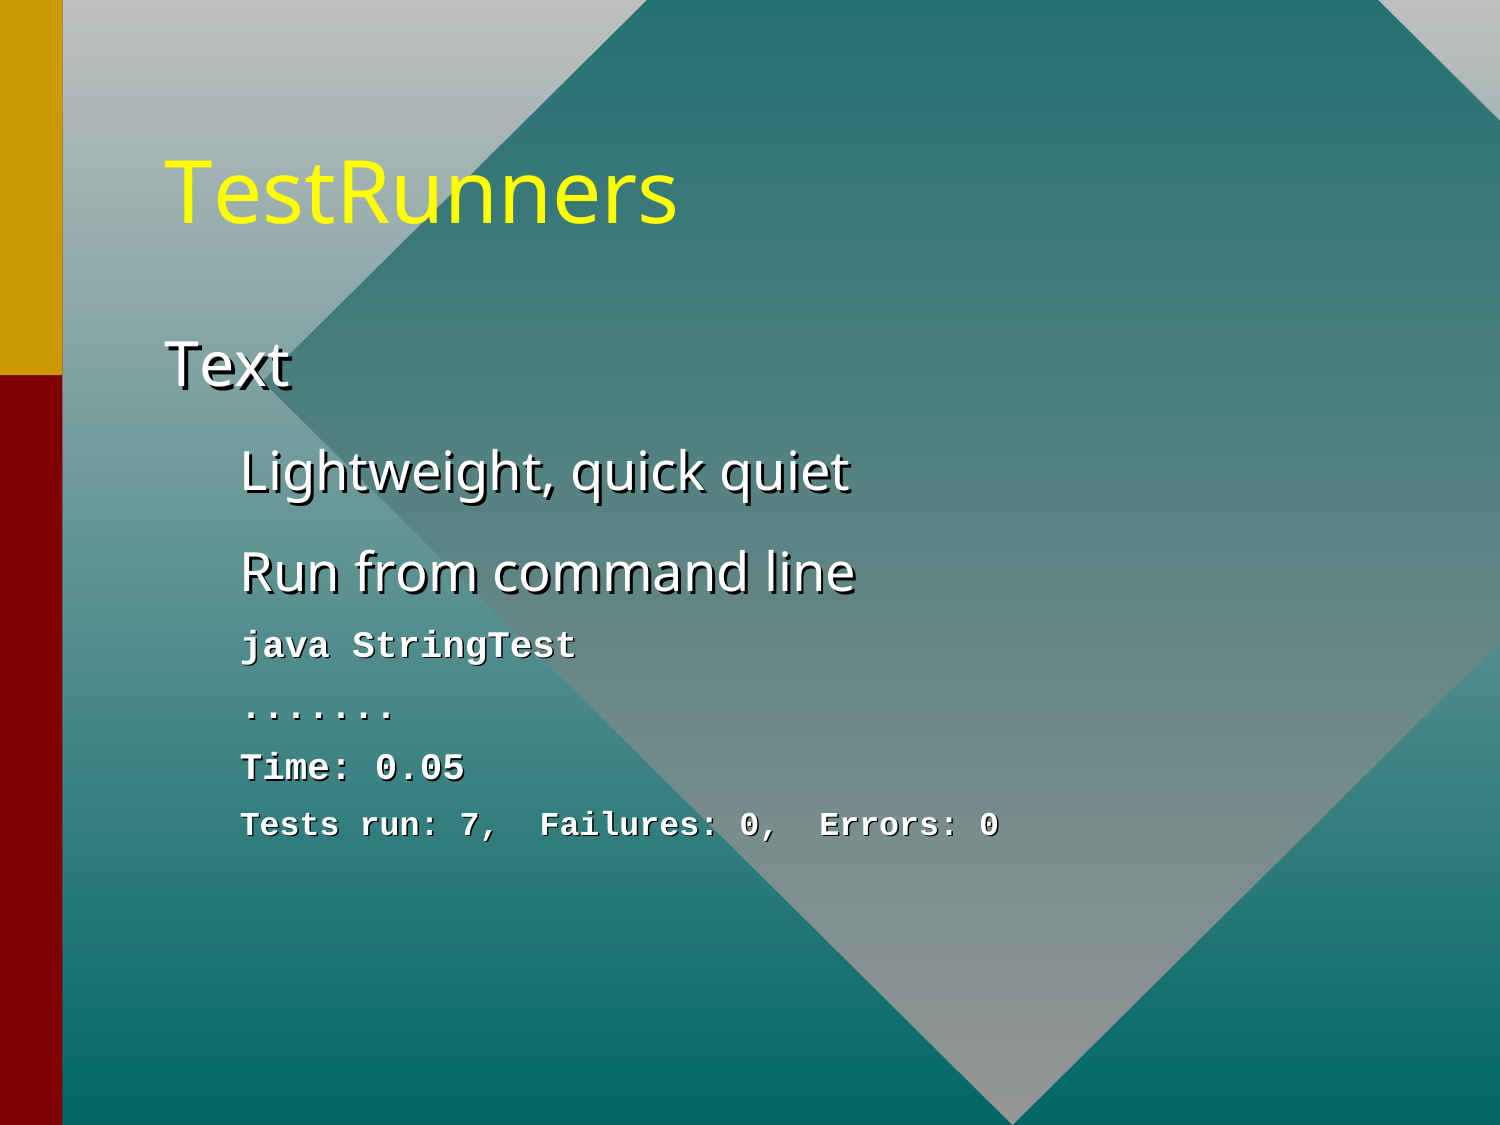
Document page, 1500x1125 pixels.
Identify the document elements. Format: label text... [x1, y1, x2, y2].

list Text Lightweight, quick quiet Run from command line java StringTest ....... Time: 0.05 Tests run: 7, Failures: 0, Errors: 0 [149, 312, 1388, 976]
title TestRunners [150, 99, 1351, 288]
